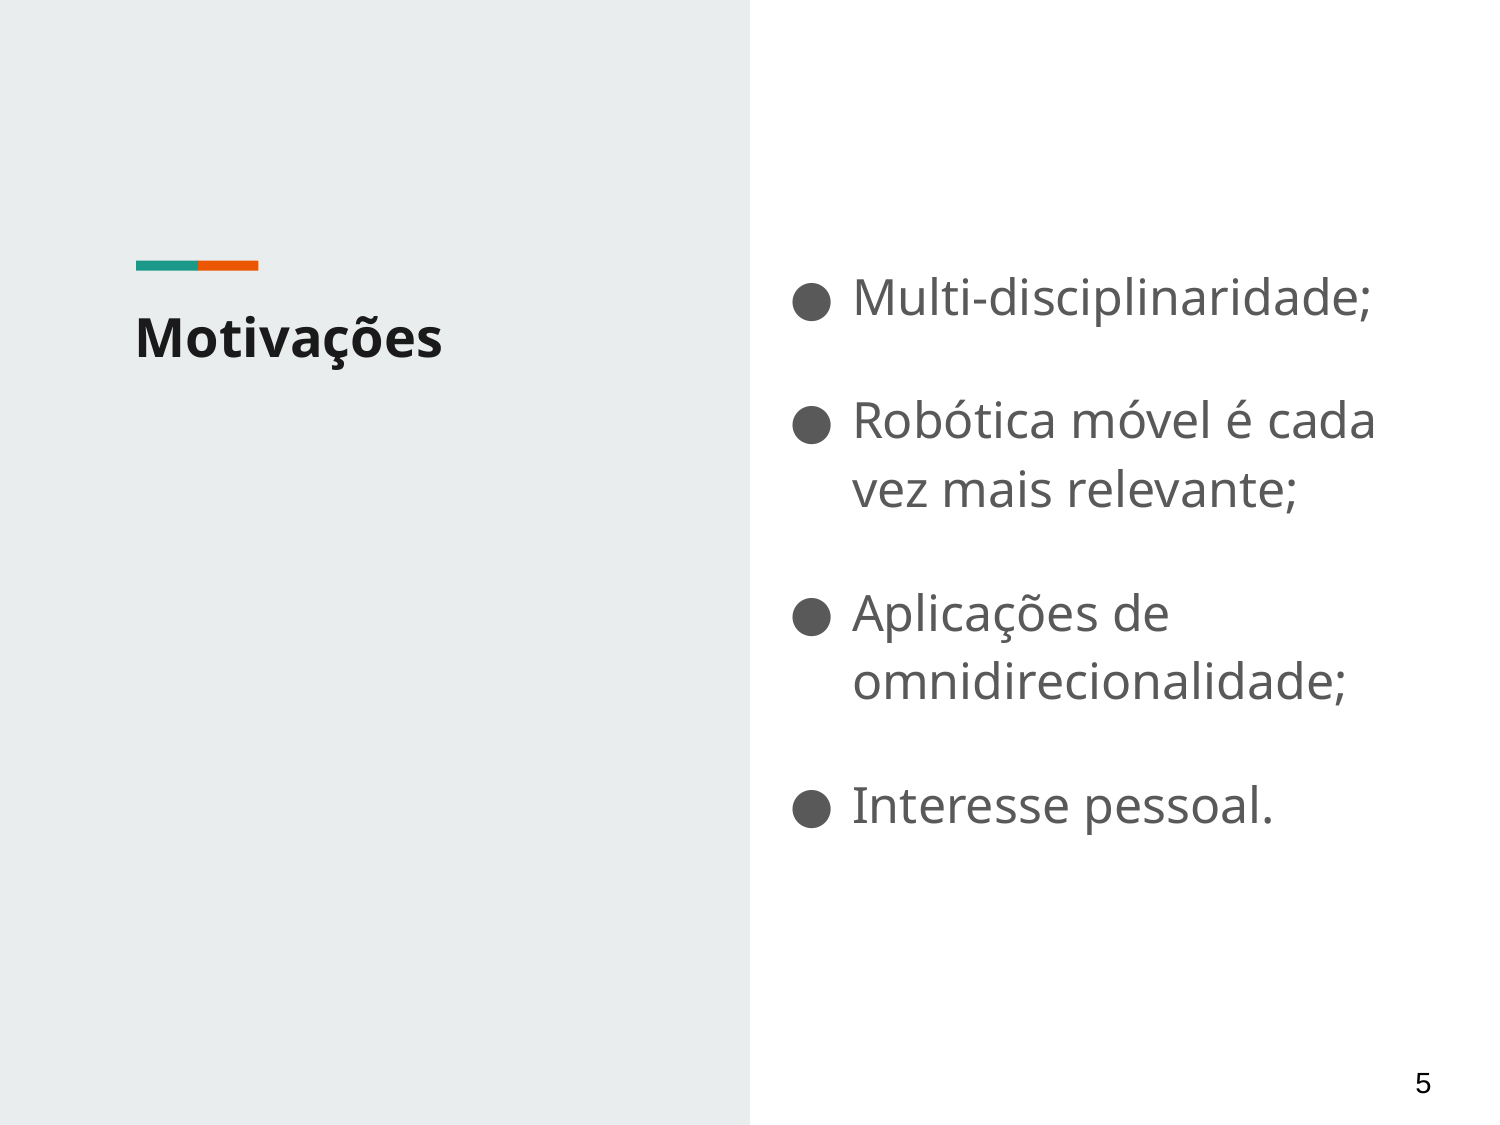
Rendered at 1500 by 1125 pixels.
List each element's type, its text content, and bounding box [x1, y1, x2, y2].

list Multi-disciplinaridade; Robótica móvel é cada vez mais relevante; Aplicações de omnidirecionalidade; Interesse pessoal. [762, 241, 1475, 956]
title Motivações [119, 288, 662, 658]
slide_number <number> [1400, 1038, 1491, 1125]
